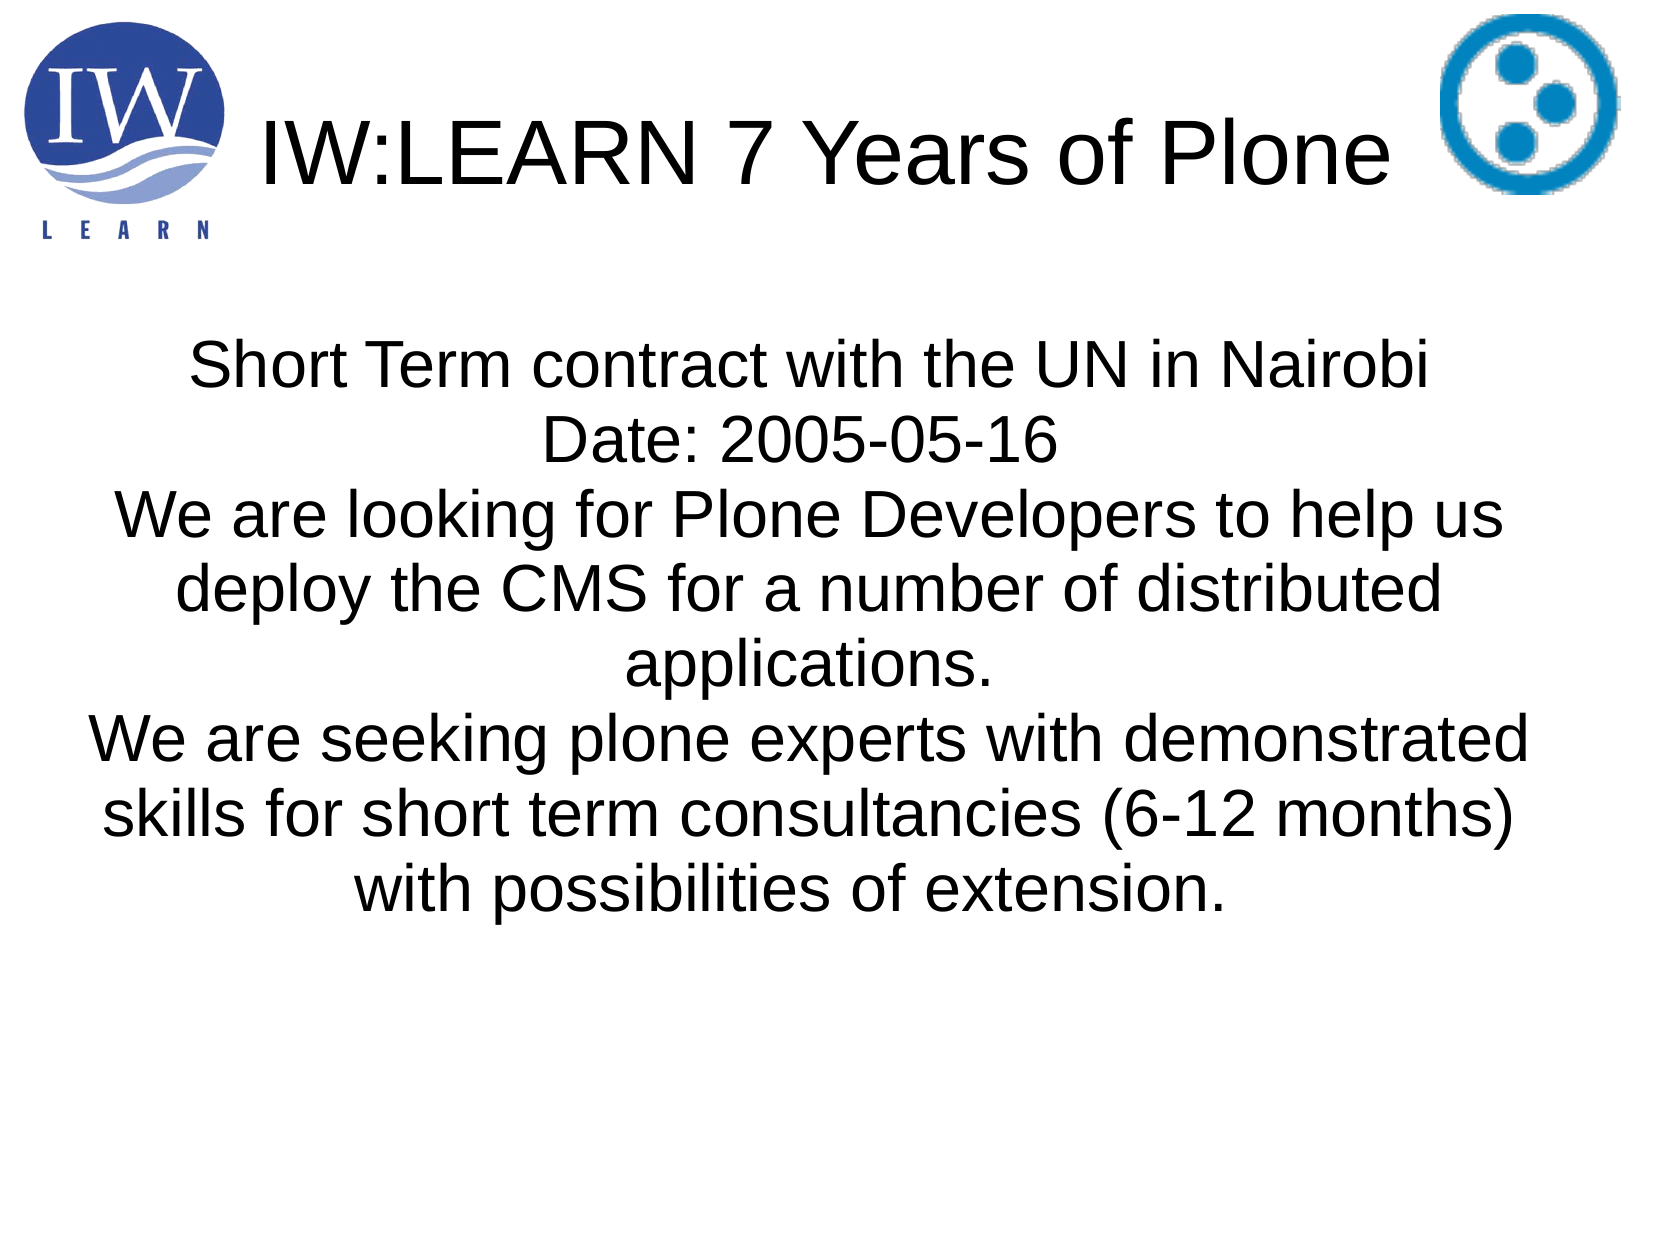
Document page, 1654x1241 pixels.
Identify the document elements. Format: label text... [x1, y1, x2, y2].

picture [6, 7, 241, 257]
picture [1541, 14, 1621, 196]
picture [1455, 29, 1601, 178]
picture [1440, 14, 1515, 90]
title IW:LEARN 7 Years of Plone [241, 49, 1571, 257]
subtitle Short Term contract with the UN in Nairobi Date: 2005-05-16 We are looking for Plone Developers to help us deploy the CMS for a number of distributed applications. We are seeking plone experts with demonstrated skills for short term consultancies (6-12 months) with possibilities of extension. [82, 266, 1538, 986]
picture [1440, 117, 1516, 196]
